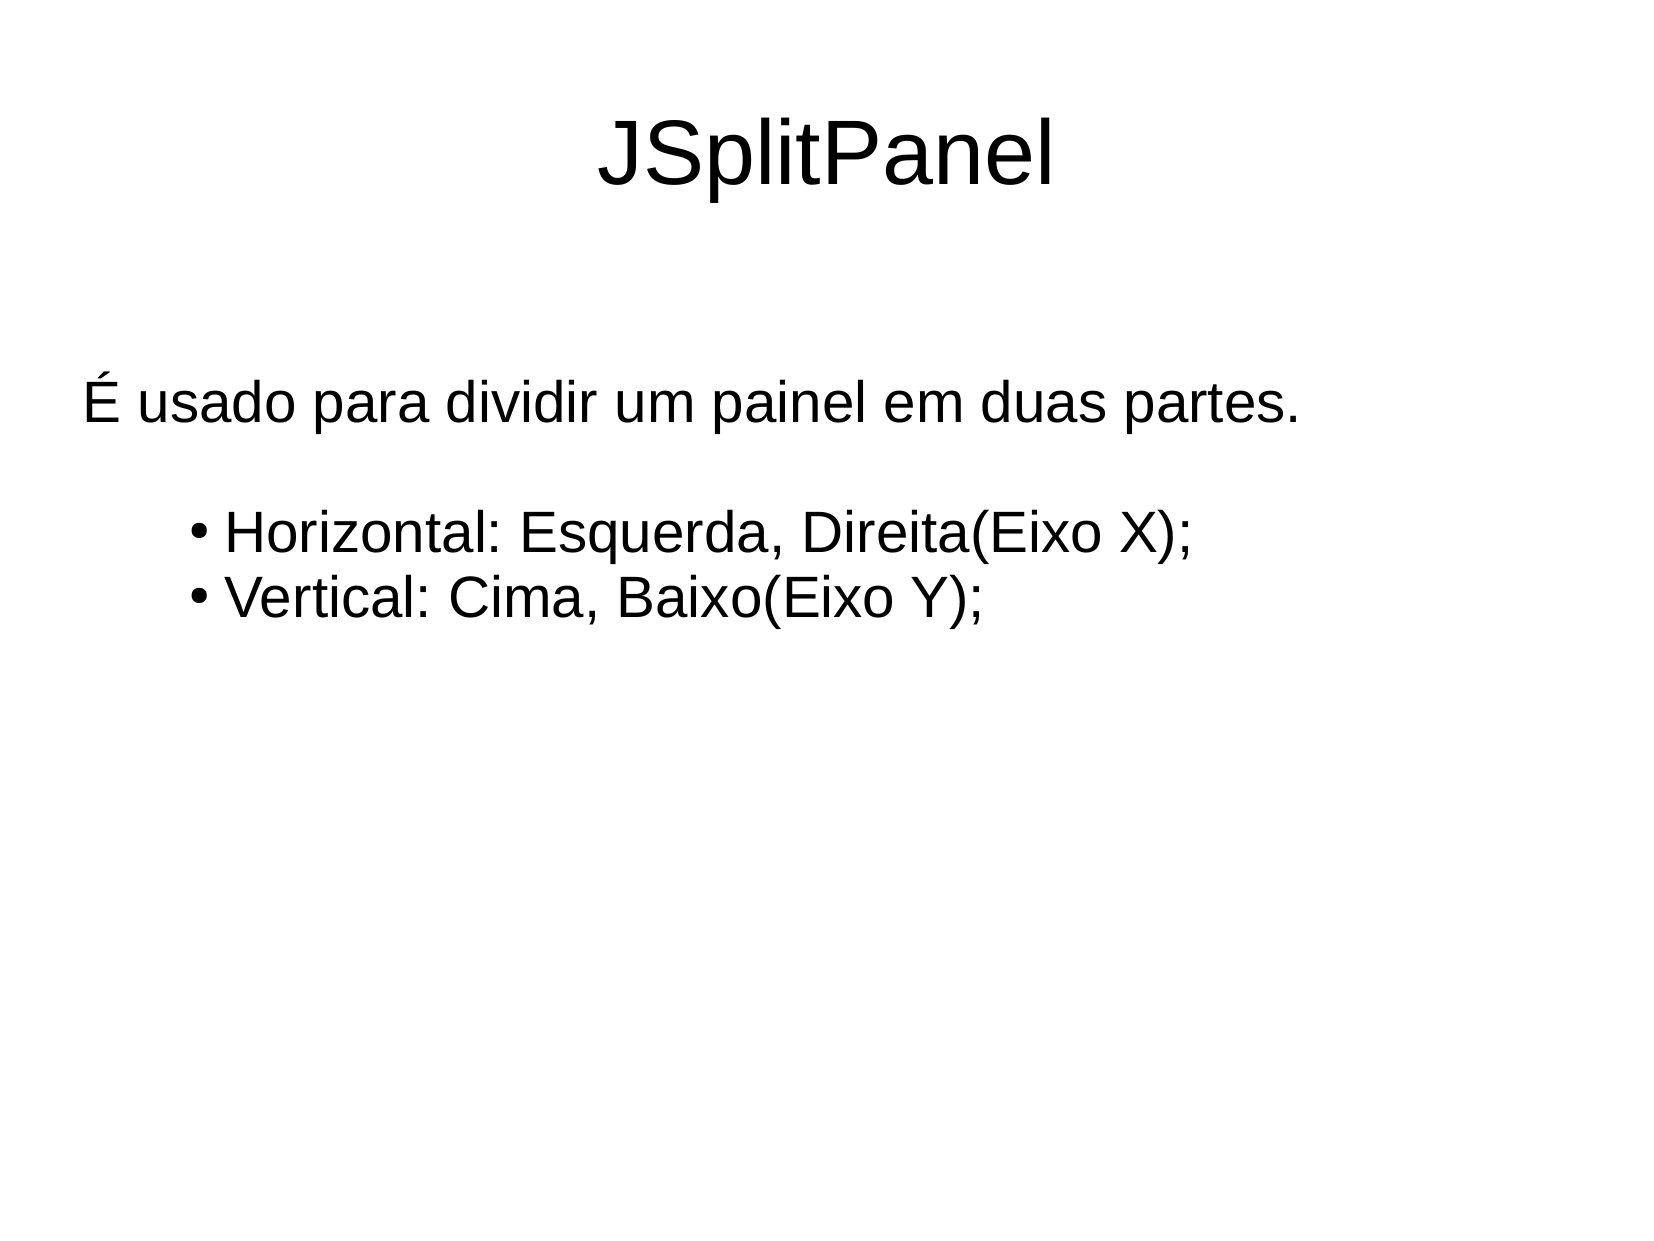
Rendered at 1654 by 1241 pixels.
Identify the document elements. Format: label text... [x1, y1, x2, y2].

title JSplitPanel [82, 49, 1571, 257]
subtitle É usado para dividir um painel em duas partes. Horizontal: Esquerda, Direita(Eixo X); Vertical: Cima, Baixo(Eixo Y); [82, 290, 1571, 1010]
